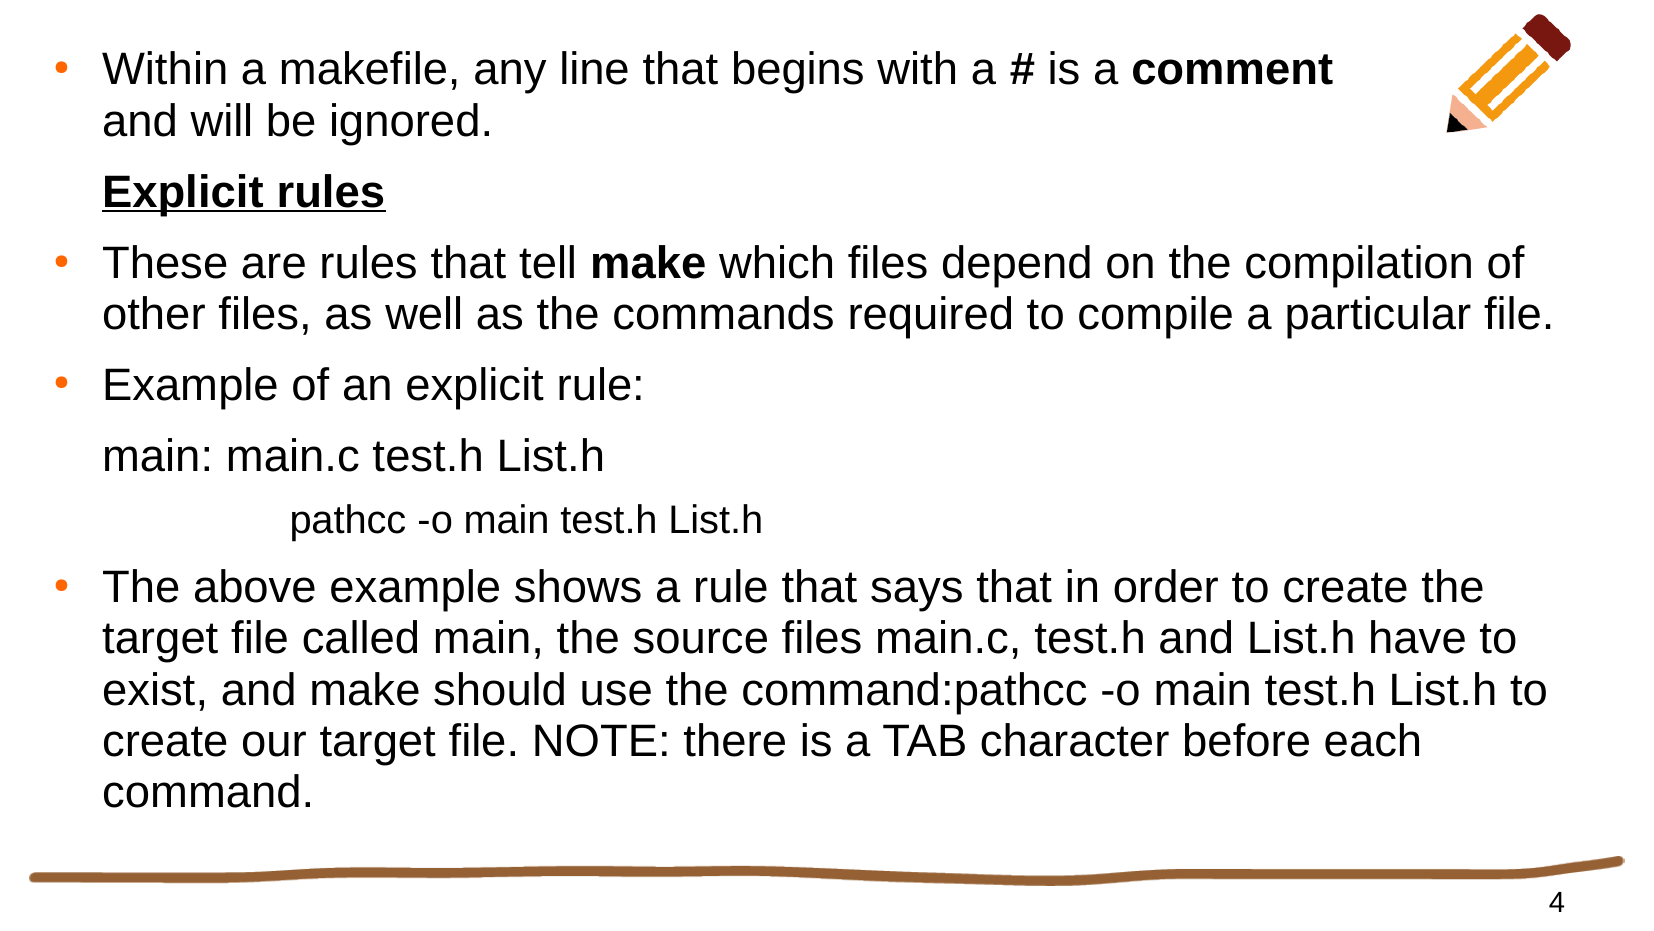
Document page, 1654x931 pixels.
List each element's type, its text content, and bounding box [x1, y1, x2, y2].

picture [29, 856, 1625, 886]
list Within a makefile, any line that begins with a # is a comment and will be ignored. Explicit rules These are rules that tell make which files depend on the compilation of other files, as well as the commands required to compile a particular file. Example of an explicit rule: main: main.c test.h List.h pathcc -o main test.h List.h The above example shows a rule that says that in order to create the target file called main, the source files main.c, test.h and List.h have to exist, and make should use the command:pathcc -o main test.h List.h to create our target file. NOTE: there is a TAB character before each command. [37, 43, 1576, 826]
picture [1446, 14, 1571, 43]
